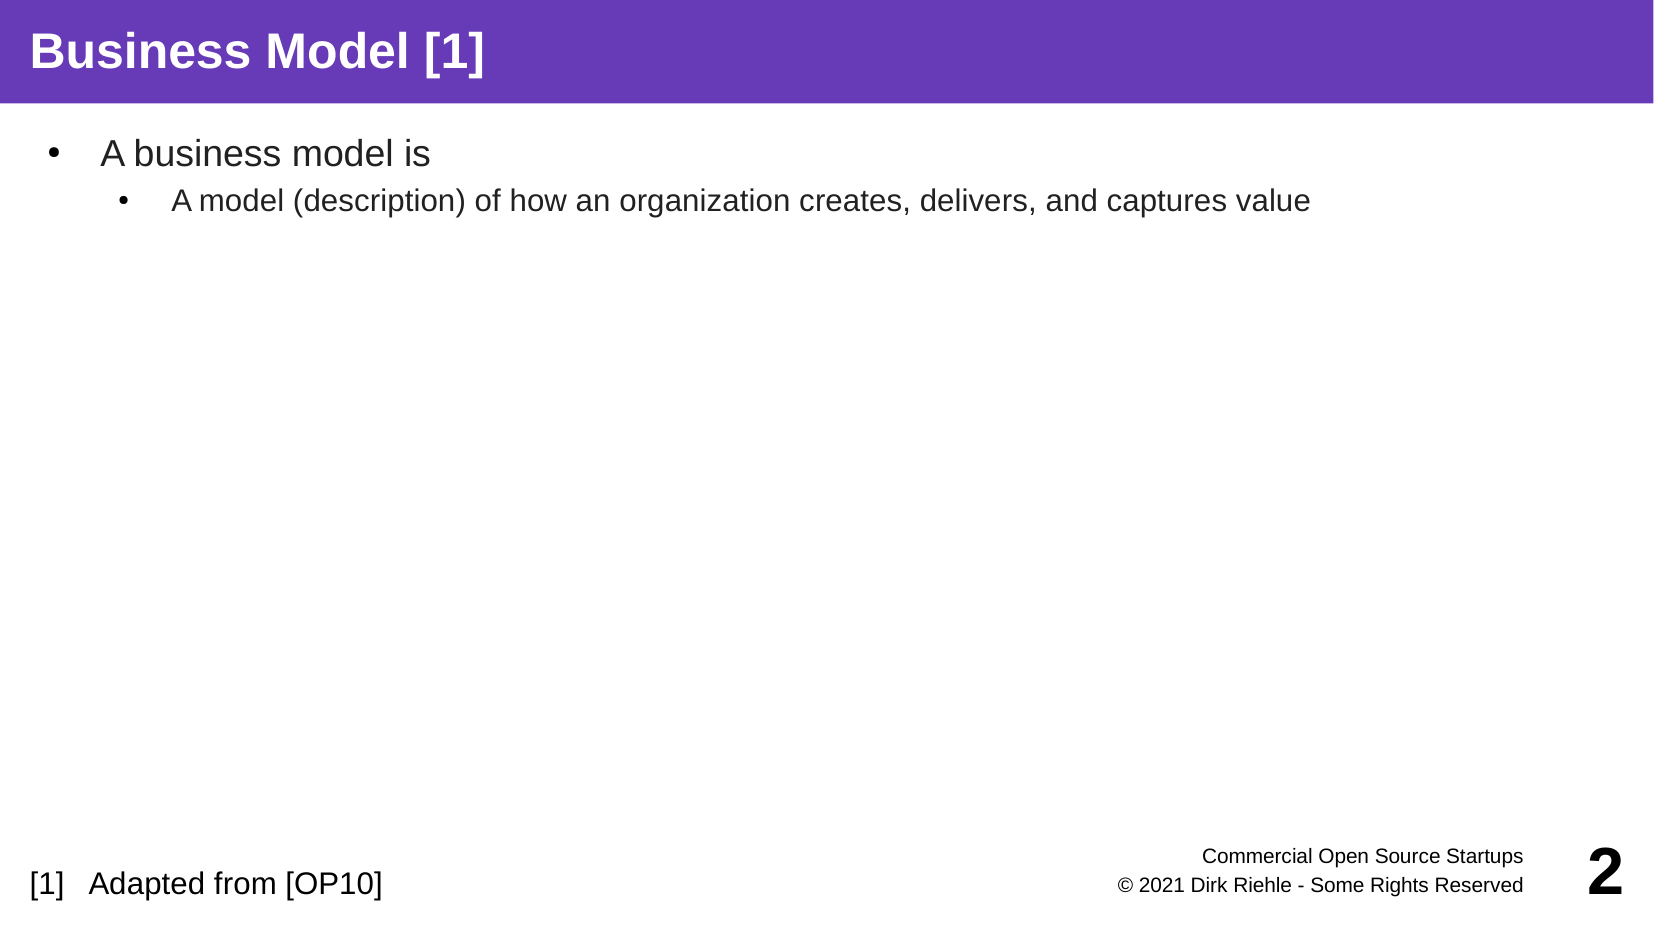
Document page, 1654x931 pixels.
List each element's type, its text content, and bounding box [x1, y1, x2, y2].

title Business Model [1] [0, 0, 1654, 104]
list A business model is A model (description) of how an organization creates, delivers, and captures value [29, 132, 1625, 813]
text_box [1] Adapted from [OP10] [0, 693, 1123, 931]
